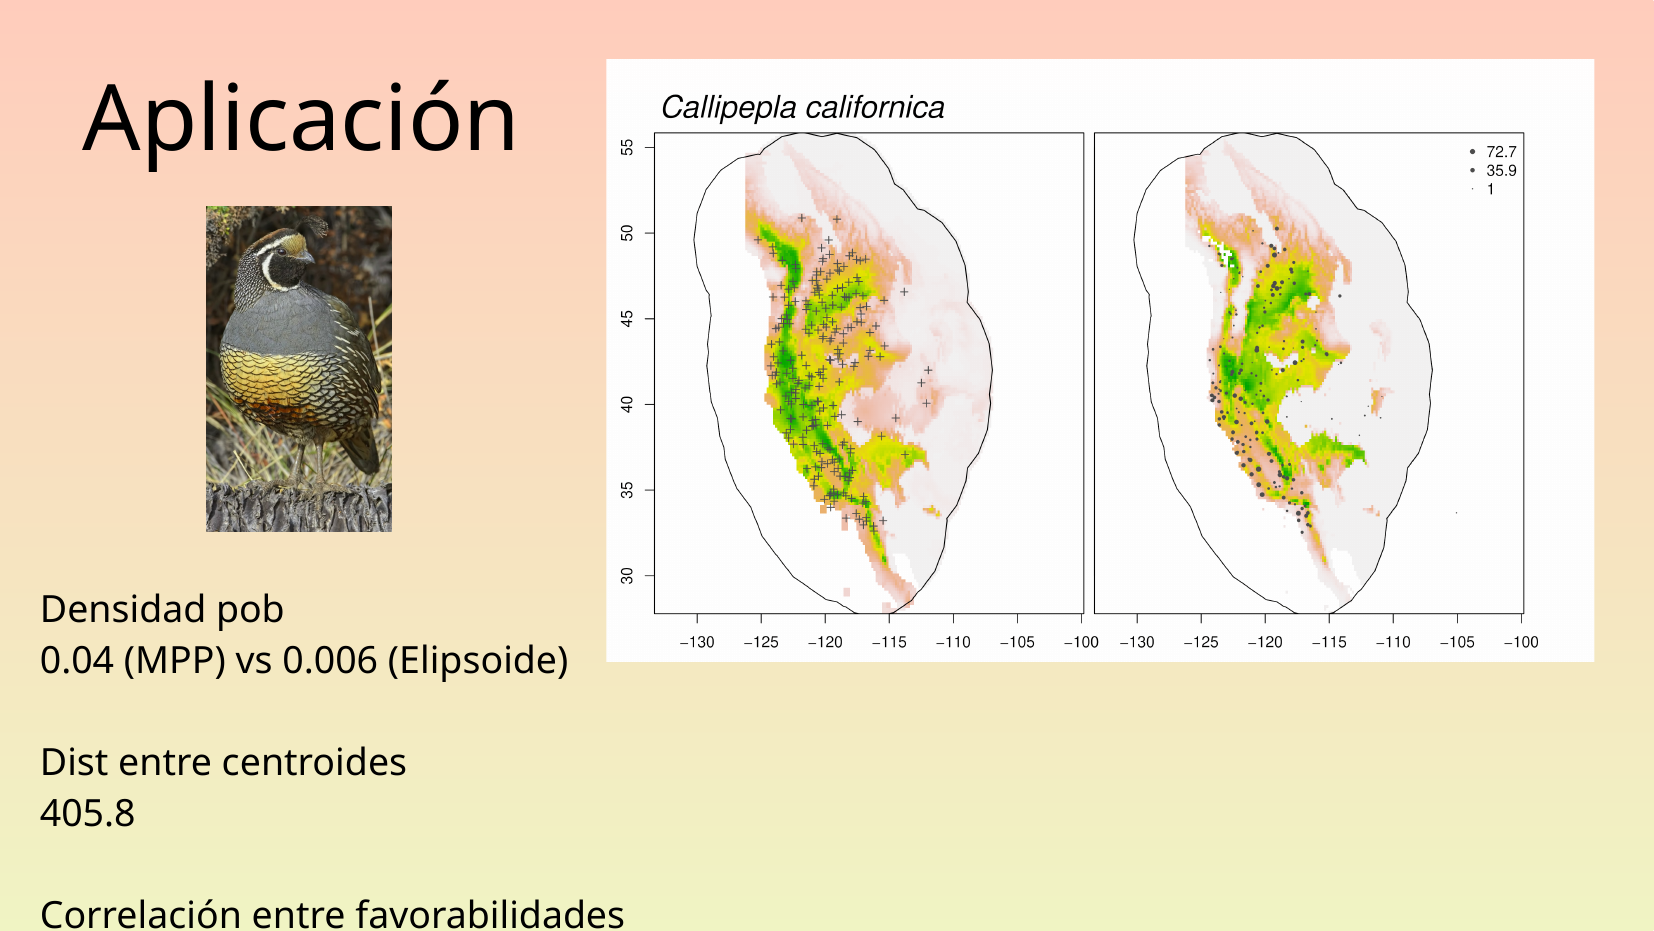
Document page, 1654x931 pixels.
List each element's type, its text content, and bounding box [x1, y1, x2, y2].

text_box Densidad pob 0.04 (MPP) vs 0.006 (Elipsoide) Dist entre centroides 405.8 Correlación entre favorabilidades 0.87 [25, 575, 621, 928]
title Aplicación [82, 37, 1571, 193]
picture [606, 59, 1595, 662]
picture [206, 206, 392, 532]
